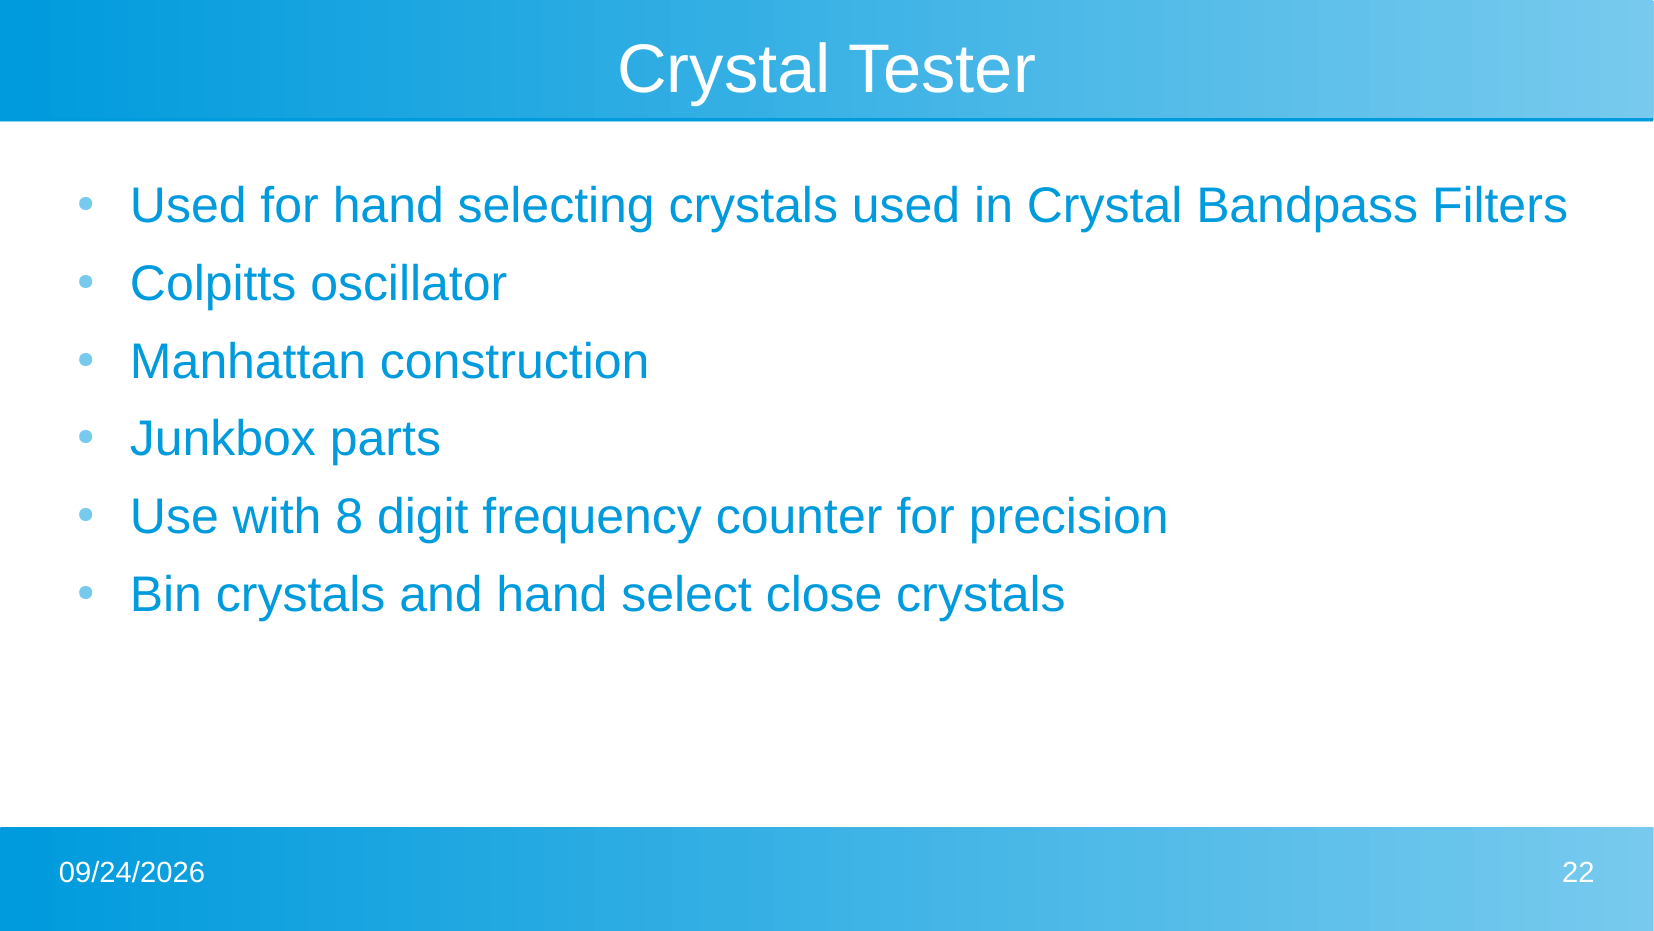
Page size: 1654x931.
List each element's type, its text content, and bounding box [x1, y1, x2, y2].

title Crystal Tester [59, 29, 1595, 108]
list Used for hand selecting crystals used in Crystal Bandpass Filters Colpitts oscillator Manhattan construction Junkbox parts Use with 8 digit frequency counter for precision Bin crystals and hand select close crystals [59, 177, 1595, 768]
